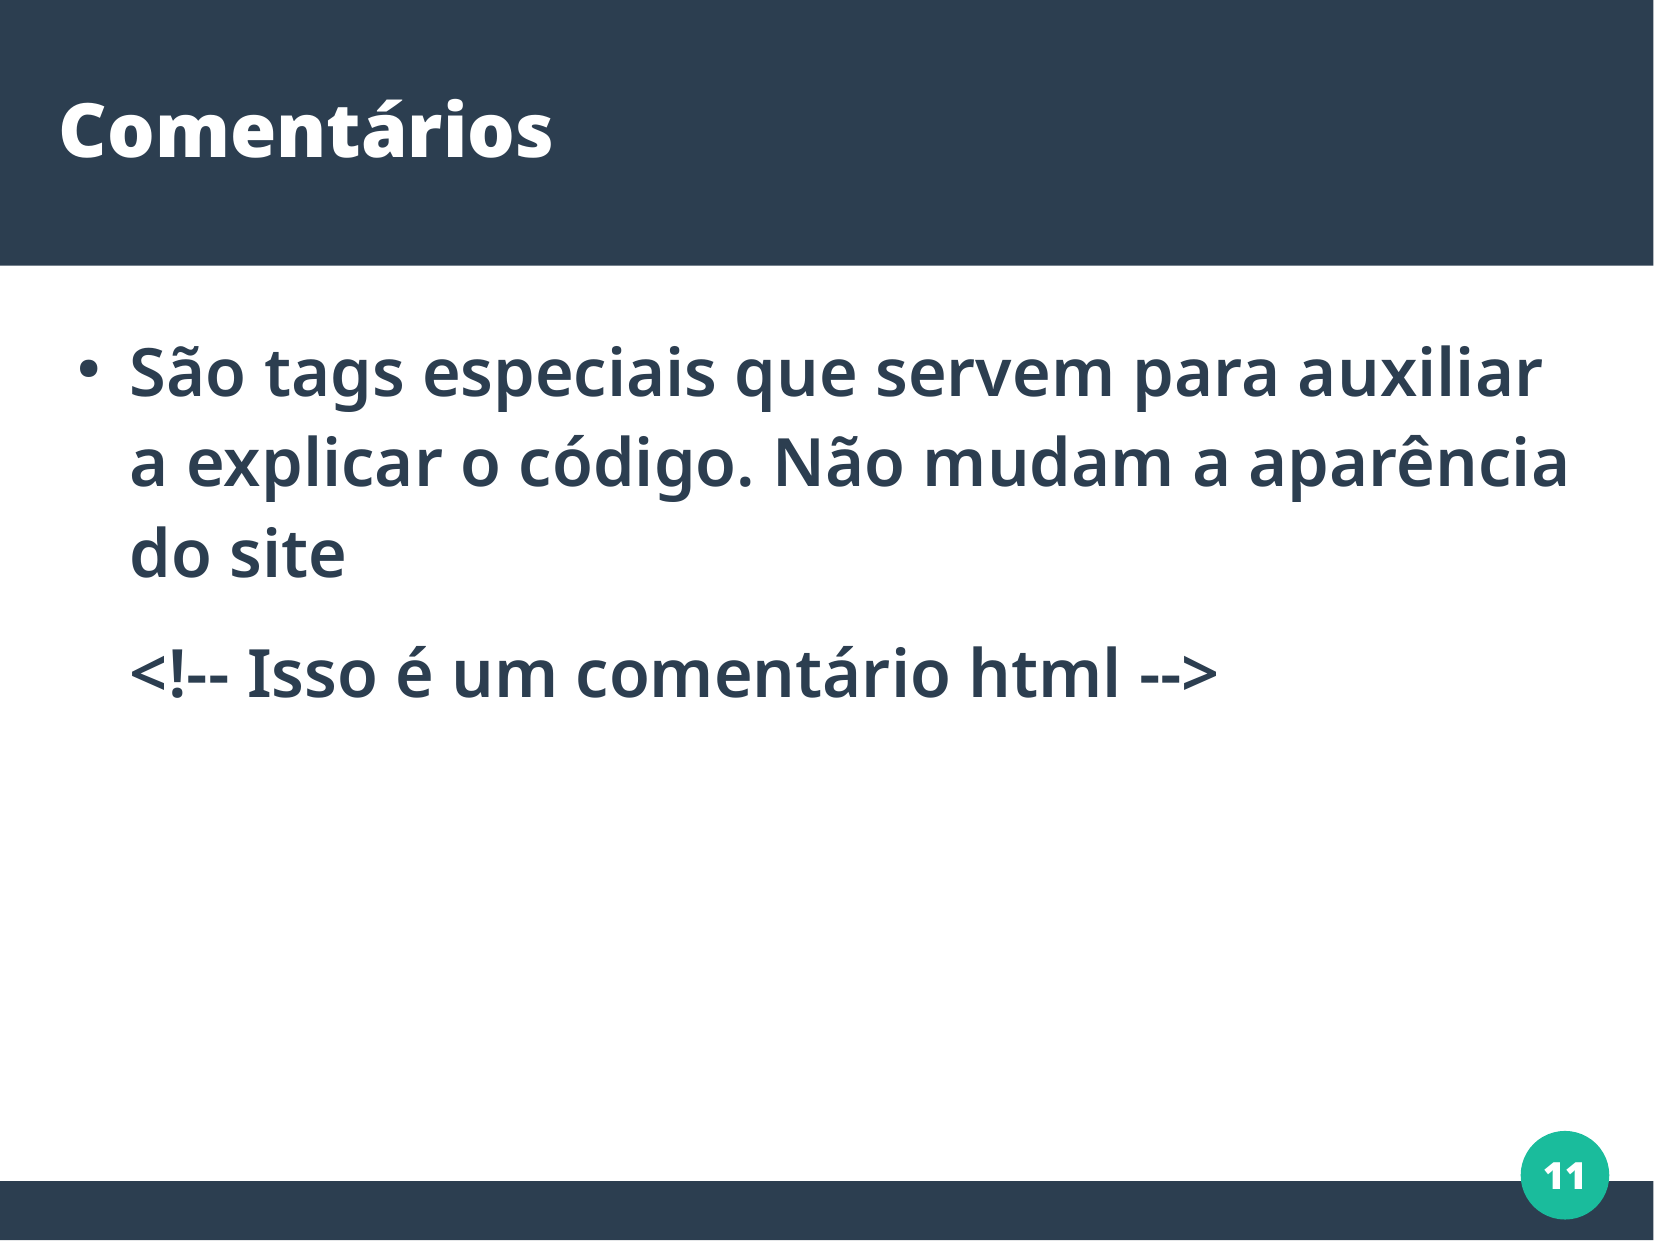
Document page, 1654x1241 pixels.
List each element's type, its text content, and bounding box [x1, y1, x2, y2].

title Comentários [59, 49, 1595, 207]
list São tags especiais que servem para auxiliar a explicar o código. Não mudam a aparência do site <!-- Isso é um comentário html --> [59, 324, 1595, 1152]
